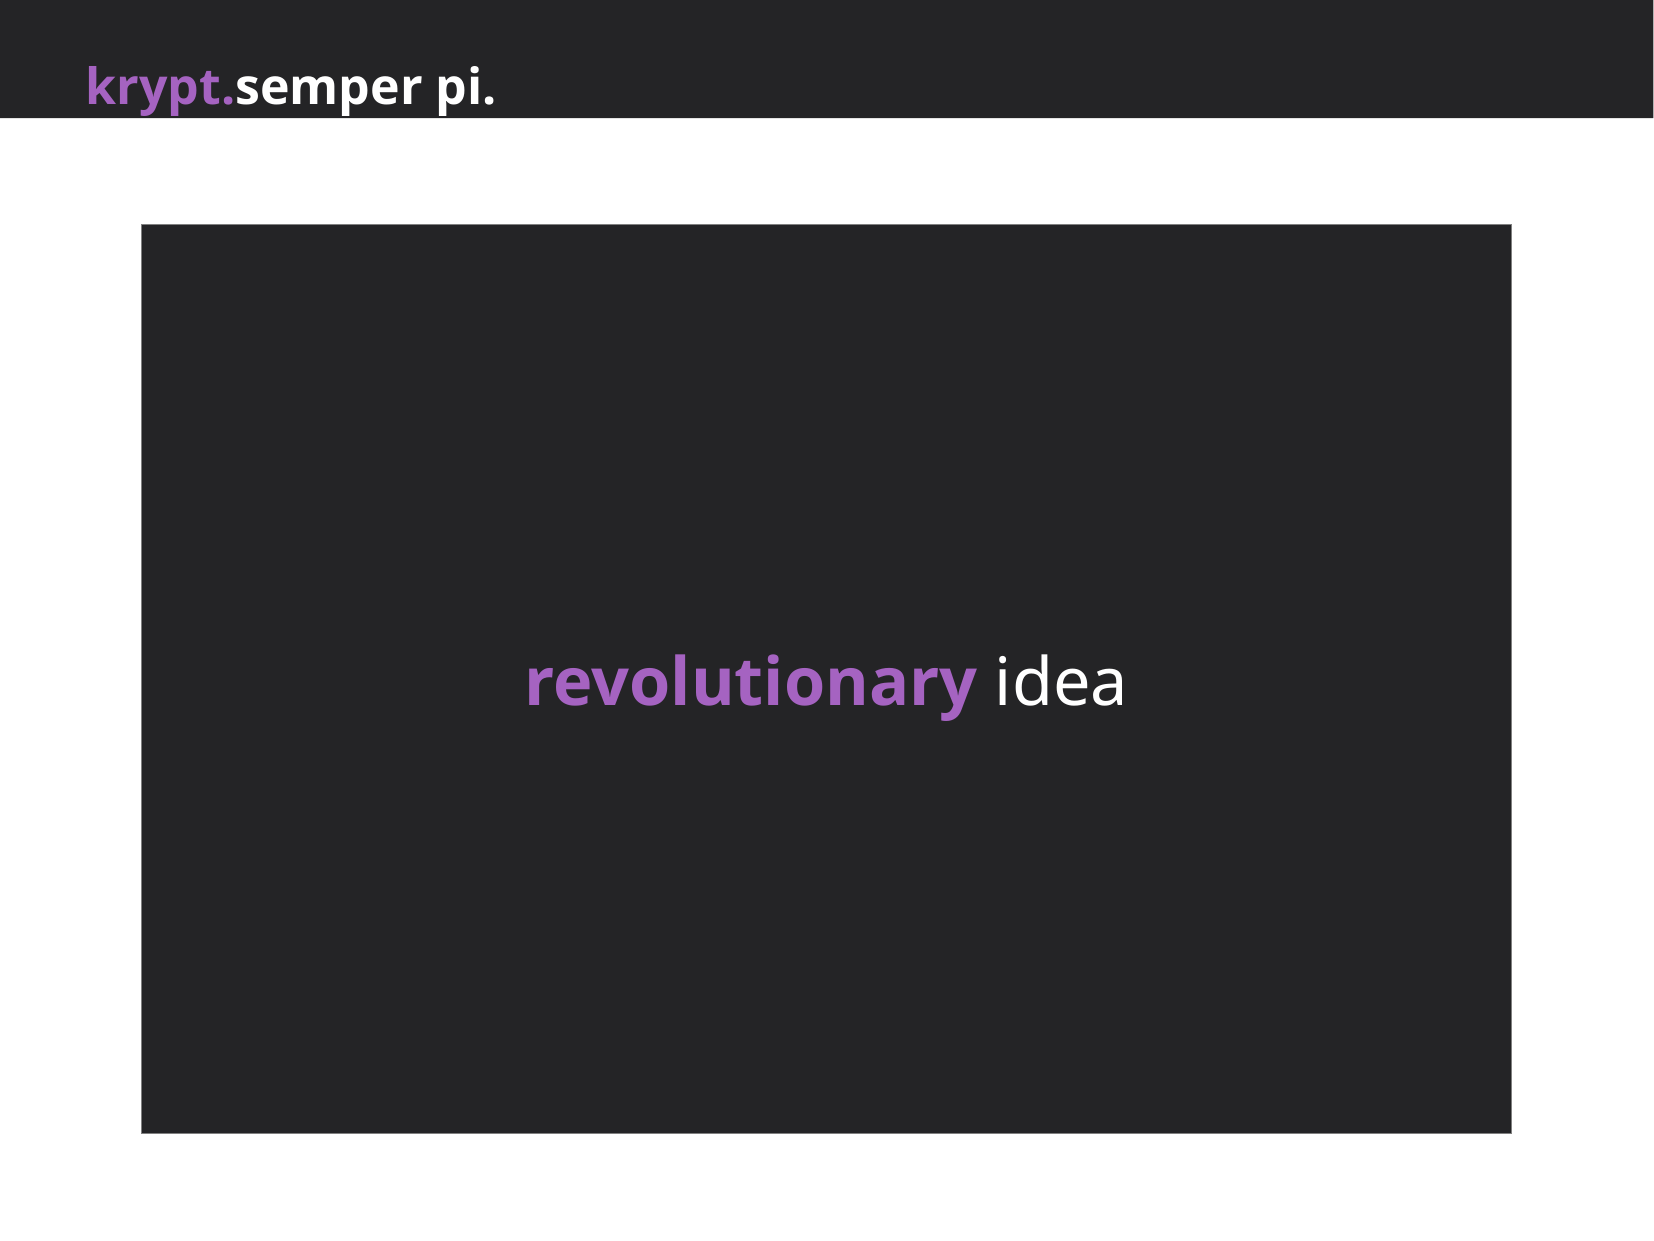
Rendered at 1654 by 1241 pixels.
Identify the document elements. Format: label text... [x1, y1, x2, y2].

text_box [165, 531, 1441, 1087]
text_box revolutionary idea [141, 224, 1512, 1134]
text_box krypt.semper pi. [70, 43, 544, 119]
text_box [0, 0, 1654, 119]
